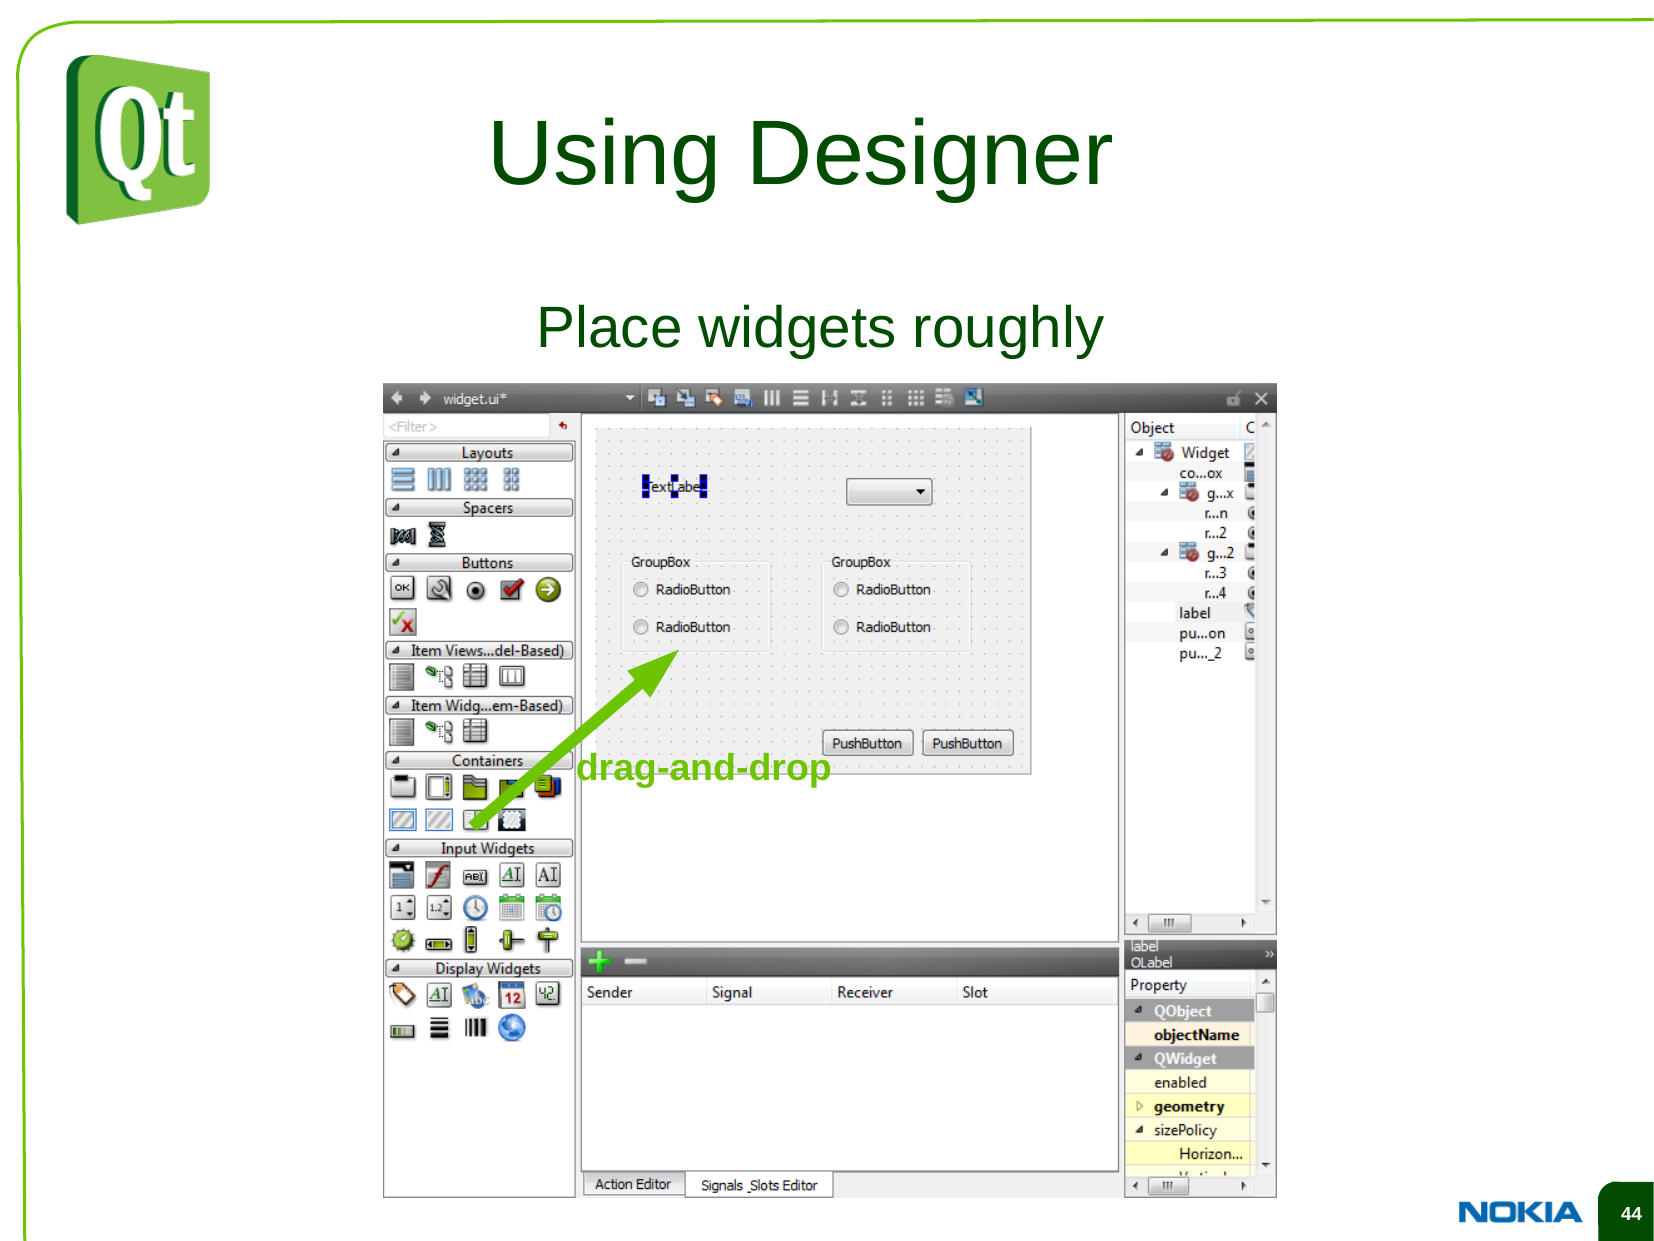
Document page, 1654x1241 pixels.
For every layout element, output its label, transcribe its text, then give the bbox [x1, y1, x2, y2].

picture [383, 1099, 1277, 1198]
list Place widgets roughly [76, 295, 1565, 1099]
title Using Designer [263, 49, 1339, 257]
picture [66, 55, 210, 225]
picture [1459, 1201, 1583, 1223]
